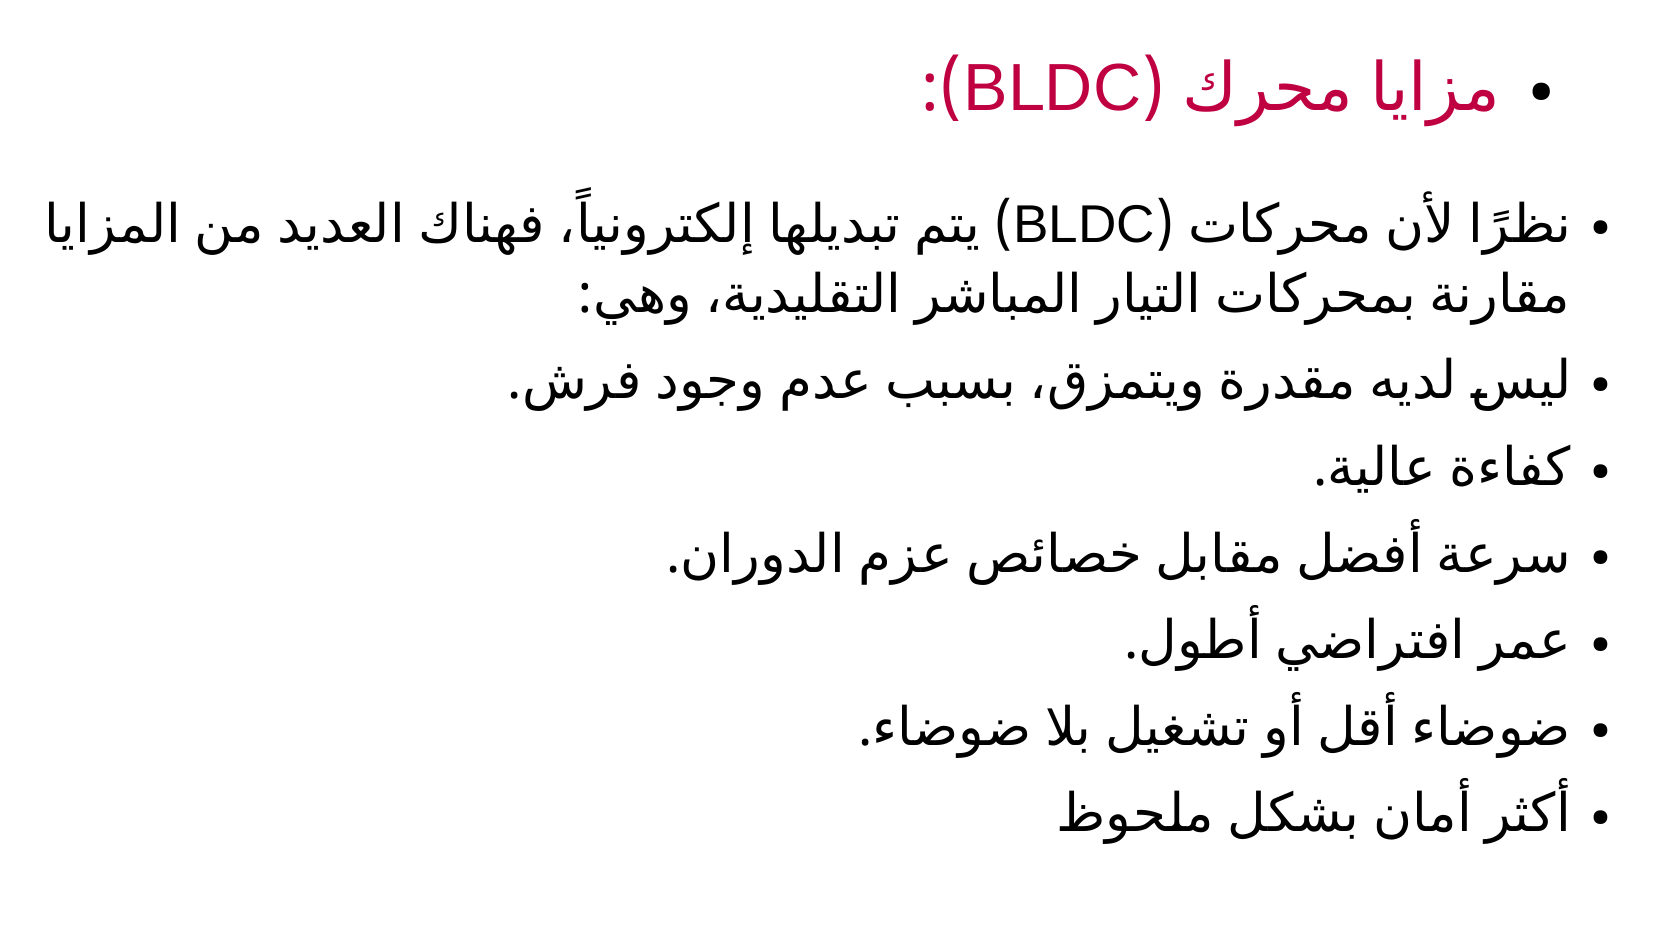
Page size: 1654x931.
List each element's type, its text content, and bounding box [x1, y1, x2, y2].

title مزايا محرك (BLDC): [82, 37, 1571, 150]
list نظرًا لأن محركات (BLDC) يتم تبديلها إلكترونياً، فهناك العديد من المزايا مقارنة بمحركات التيار المباشر التقليدية، وهي: ليس لديه مقدرة ويتمزق، بسبب عدم وجود فرش. كفاءة عالية. سرعة أفضل مقابل خصائص عزم الدوران. عمر افتراضي أطول. ضوضاء أقل أو تشغيل بلا ضوضاء. أكثر أمان بشكل ملحوظ [0, 150, 1613, 863]
